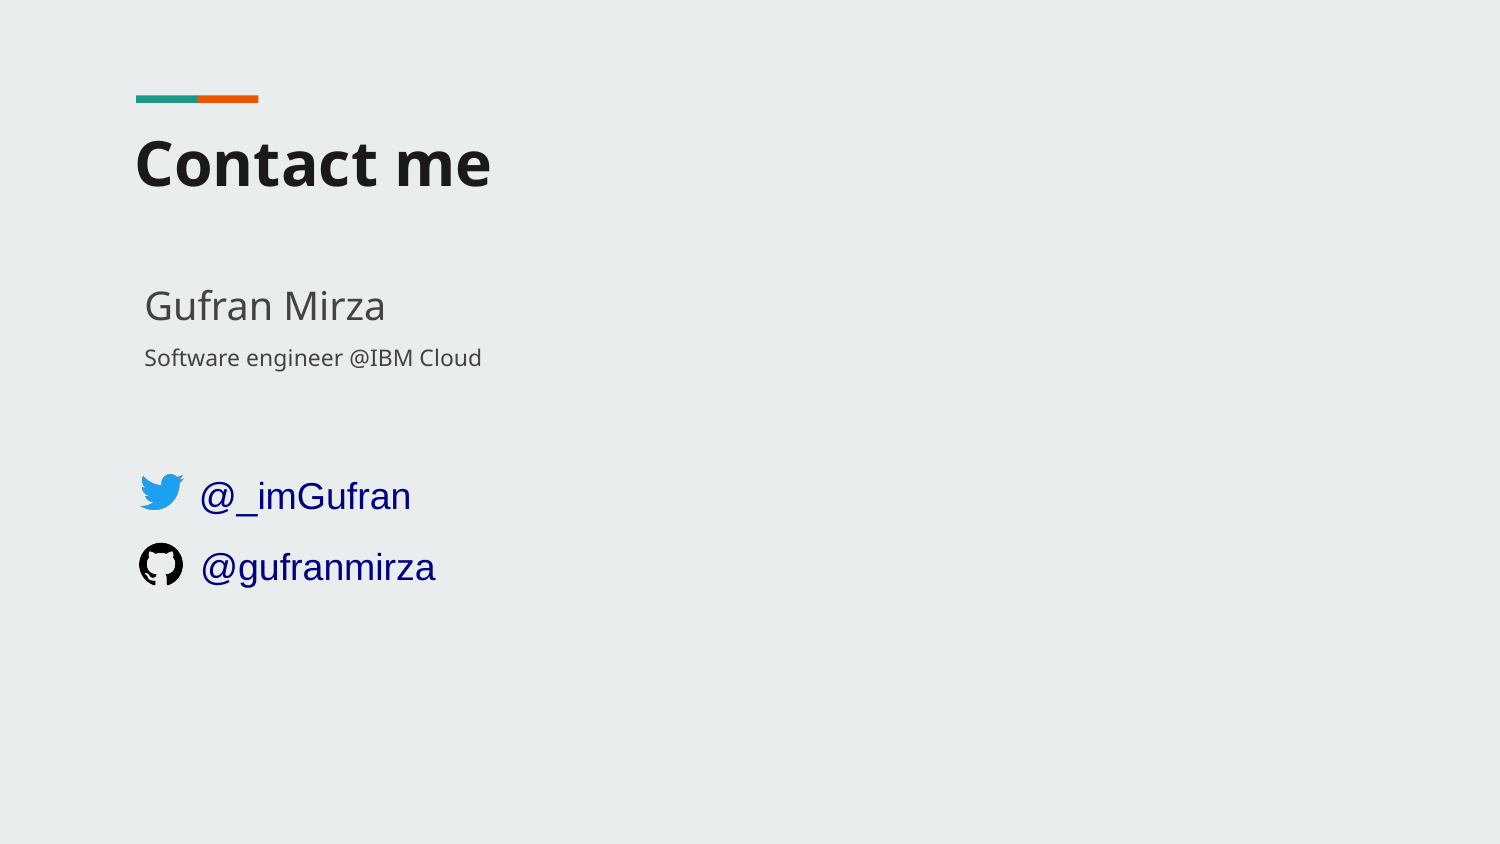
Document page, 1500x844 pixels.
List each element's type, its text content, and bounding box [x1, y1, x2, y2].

picture [139, 542, 183, 586]
title Contact me [119, 108, 1381, 250]
text_box Gufran Mirza [129, 265, 513, 328]
text_box @gufranmirza [185, 527, 587, 622]
picture [140, 474, 183, 510]
text_box @_imGufran [183, 457, 552, 552]
text_box Software engineer @IBM Cloud [129, 328, 813, 411]
